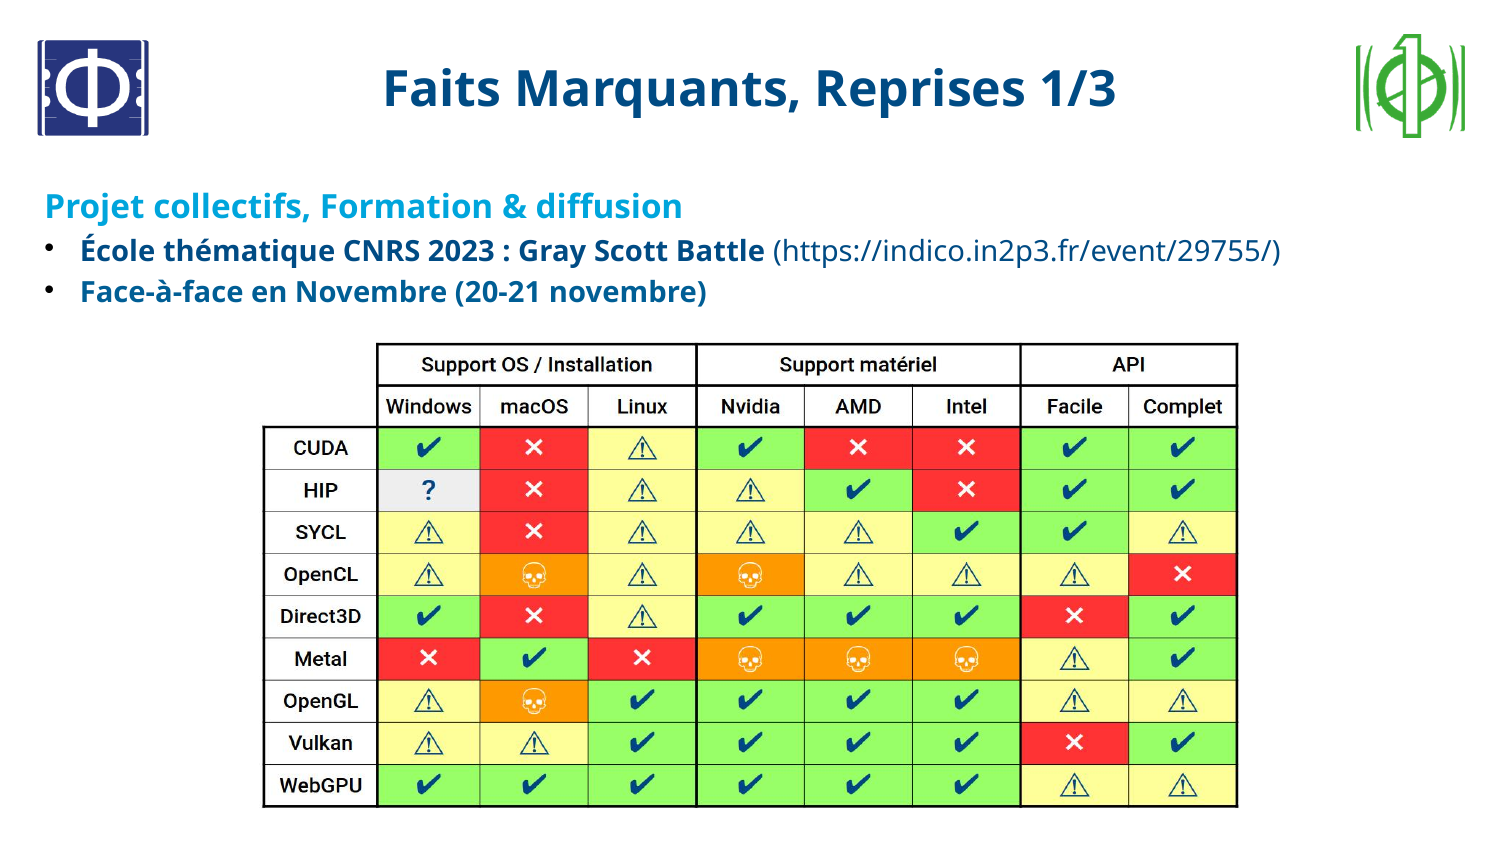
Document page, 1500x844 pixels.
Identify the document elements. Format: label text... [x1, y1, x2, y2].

picture [259, 340, 1240, 809]
picture [1356, 34, 1465, 138]
text_box Faits Marquants, Reprises 1/3 [34, 35, 1356, 138]
picture [34, 36, 152, 140]
text_box Projet collectifs, Formation & diffusion École thématique CNRS 2023 : Gray Scott Battle (https://indico.in2p3.fr/event/29755/) Face-à-face en Novembre (20-21 novembre) [29, 178, 1477, 808]
